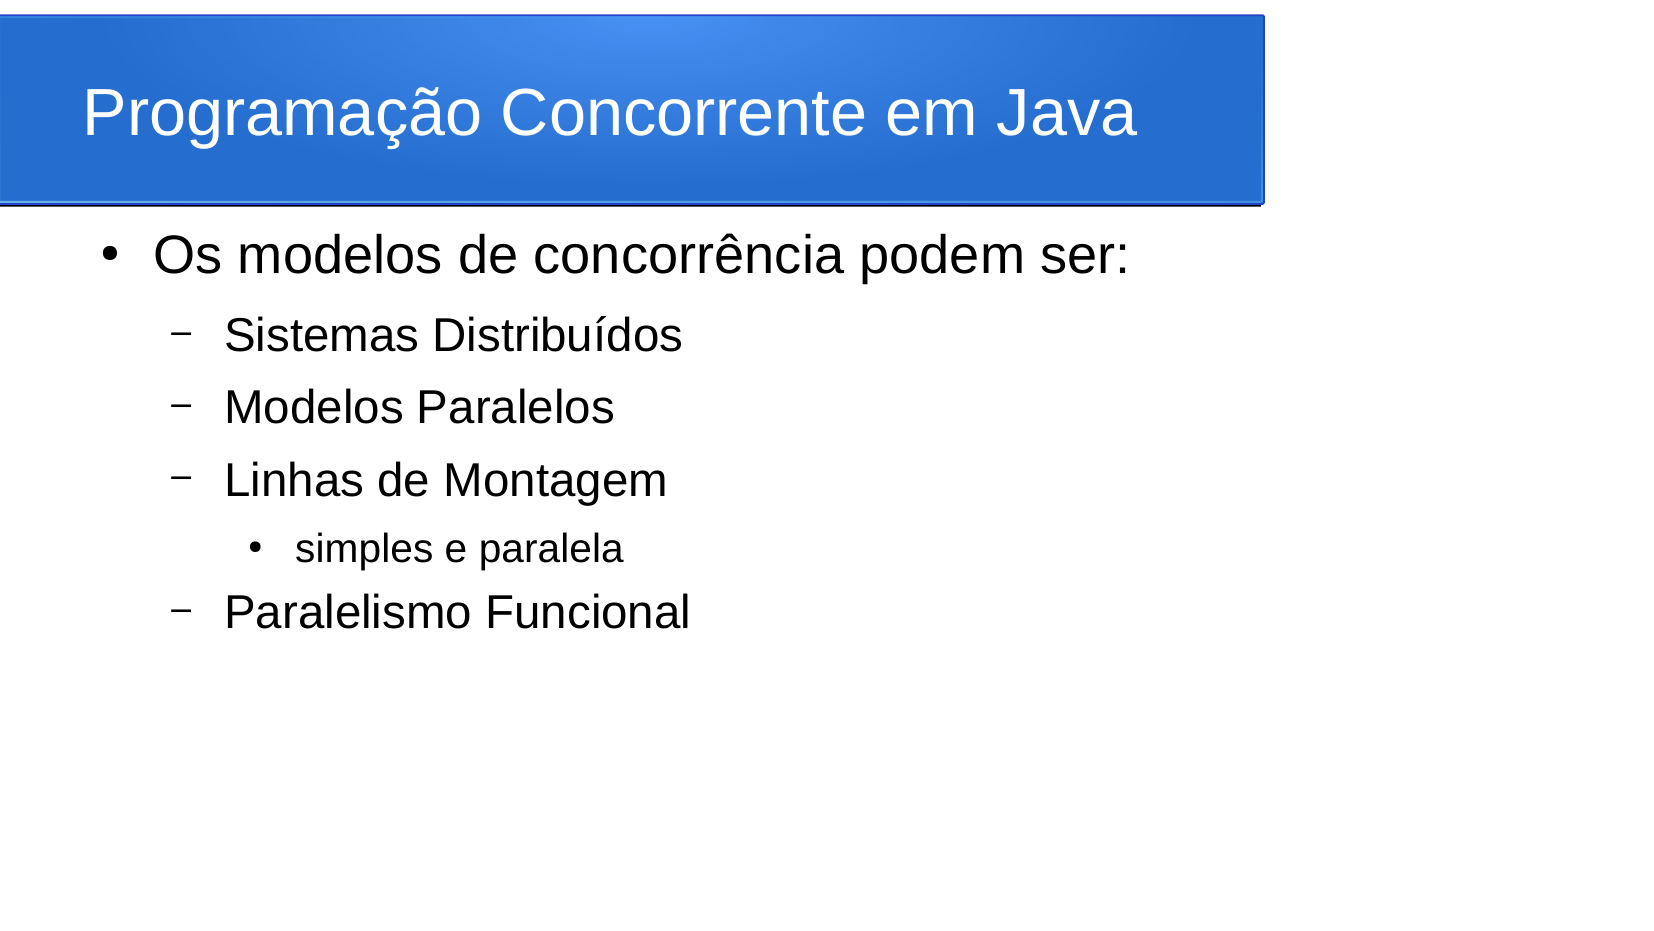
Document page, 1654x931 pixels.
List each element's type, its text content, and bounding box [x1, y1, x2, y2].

title Programação Concorrente em Java [82, 35, 1235, 189]
list Os modelos de concorrência podem ser: Sistemas Distribuídos Modelos Paralelos Linhas de Montagem simples e paralela Paralelismo Funcional [82, 224, 1571, 764]
